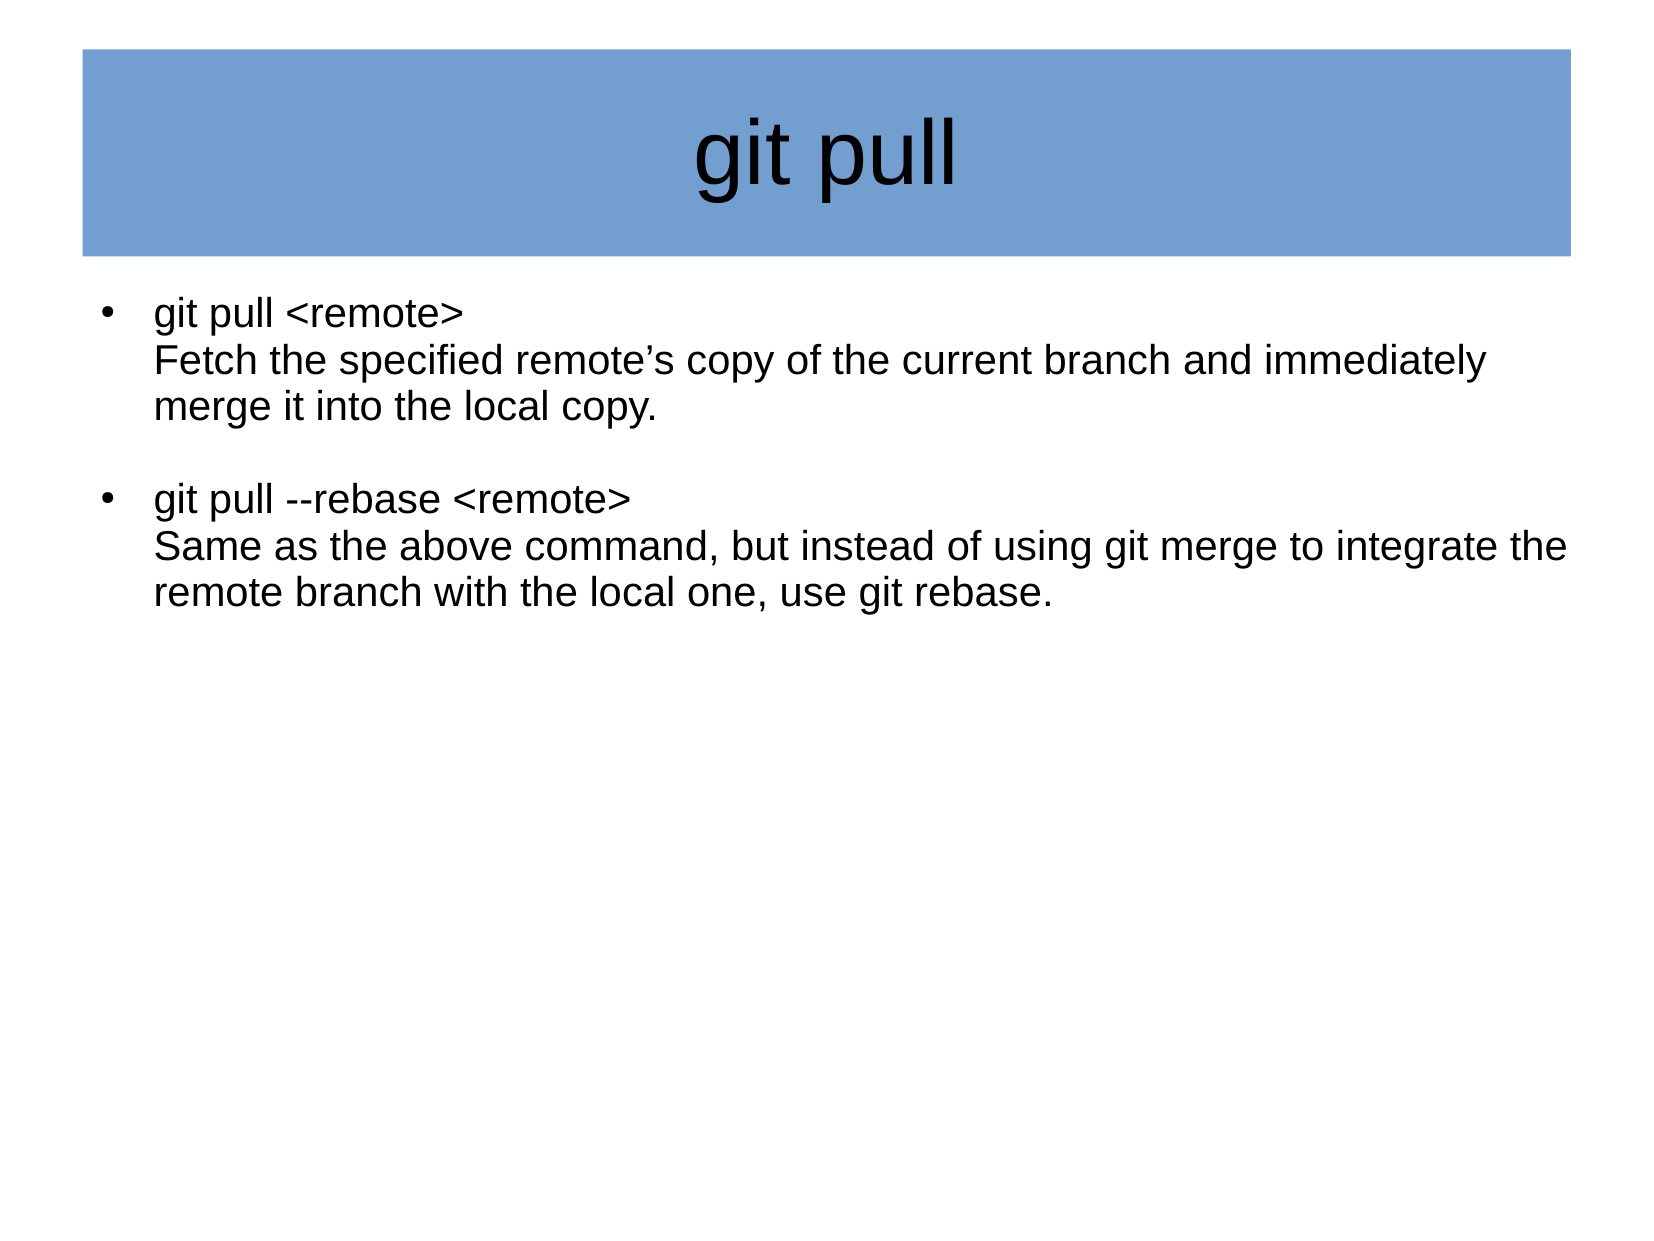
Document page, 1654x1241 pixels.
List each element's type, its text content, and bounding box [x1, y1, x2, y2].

title git pull [82, 49, 1571, 257]
list git pull <remote> Fetch the specified remote’s copy of the current branch and immediately merge it into the local copy. git pull --rebase <remote> Same as the above command, but instead of using git merge to integrate the remote branch with the local one, use git rebase. [82, 290, 1571, 1010]
